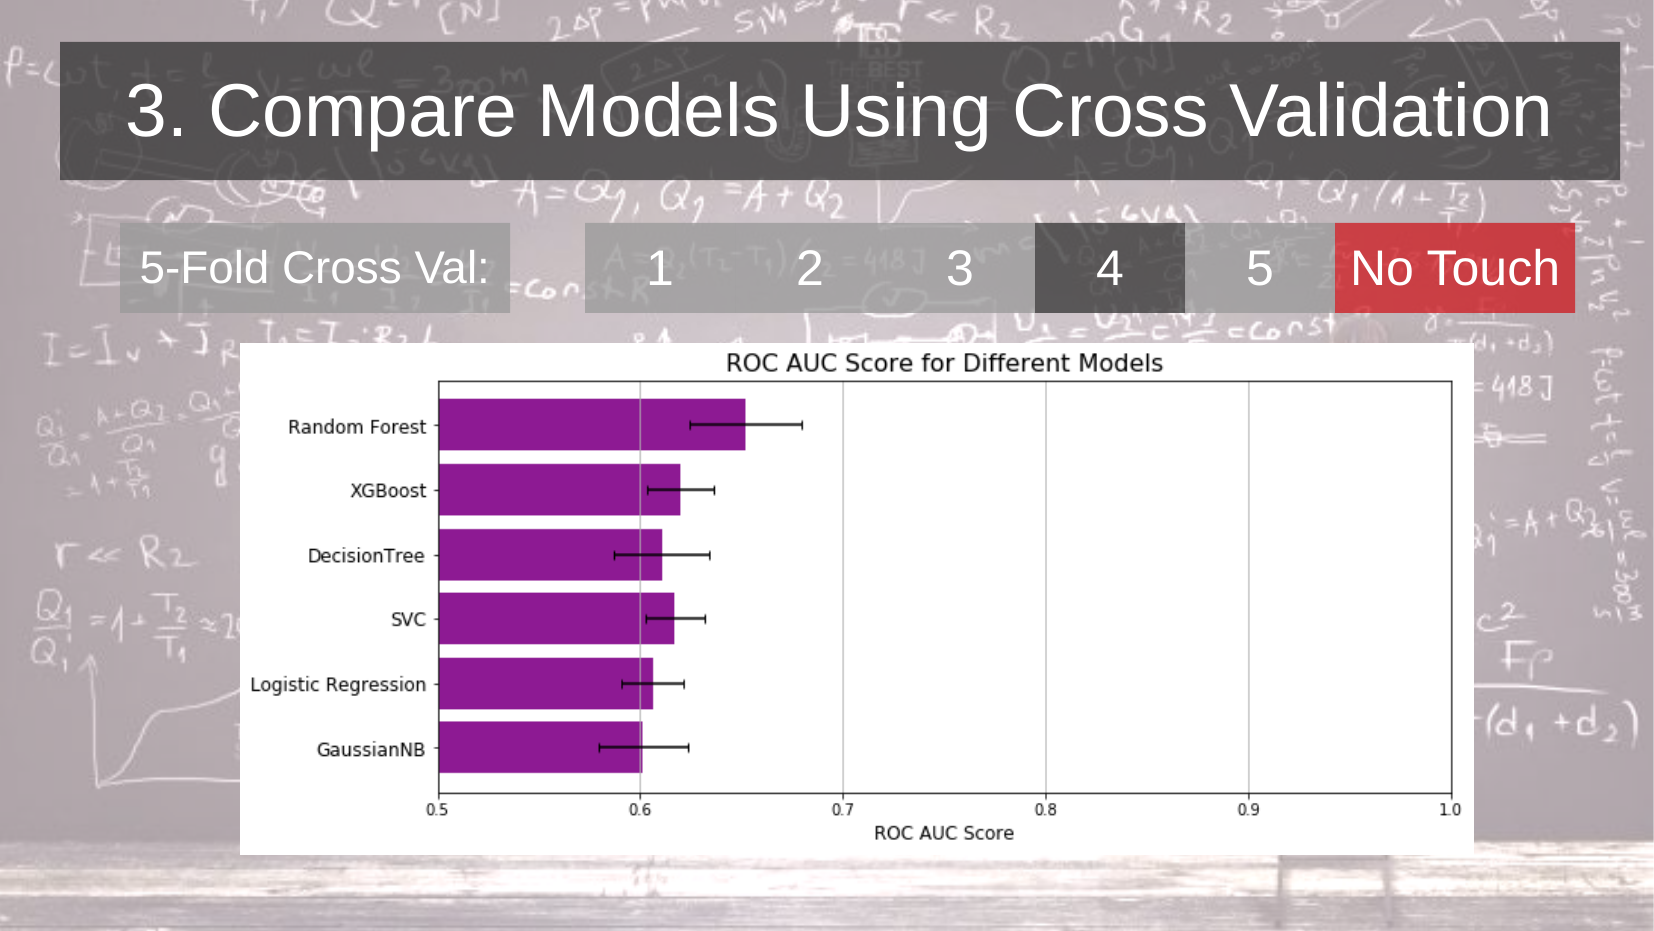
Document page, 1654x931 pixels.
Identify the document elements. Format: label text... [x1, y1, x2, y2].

title 5-Fold Cross Val: [120, 222, 511, 313]
title 2 [735, 222, 885, 313]
title 4 [1035, 222, 1185, 313]
title 3 [885, 222, 1035, 313]
title 1 [585, 222, 735, 313]
picture [240, 343, 1474, 856]
title No Touch [1335, 222, 1576, 313]
text_box [0, 0, 1654, 931]
title 5 [1185, 222, 1335, 313]
title 3. Compare Models Using Cross Validation [60, 41, 1621, 181]
